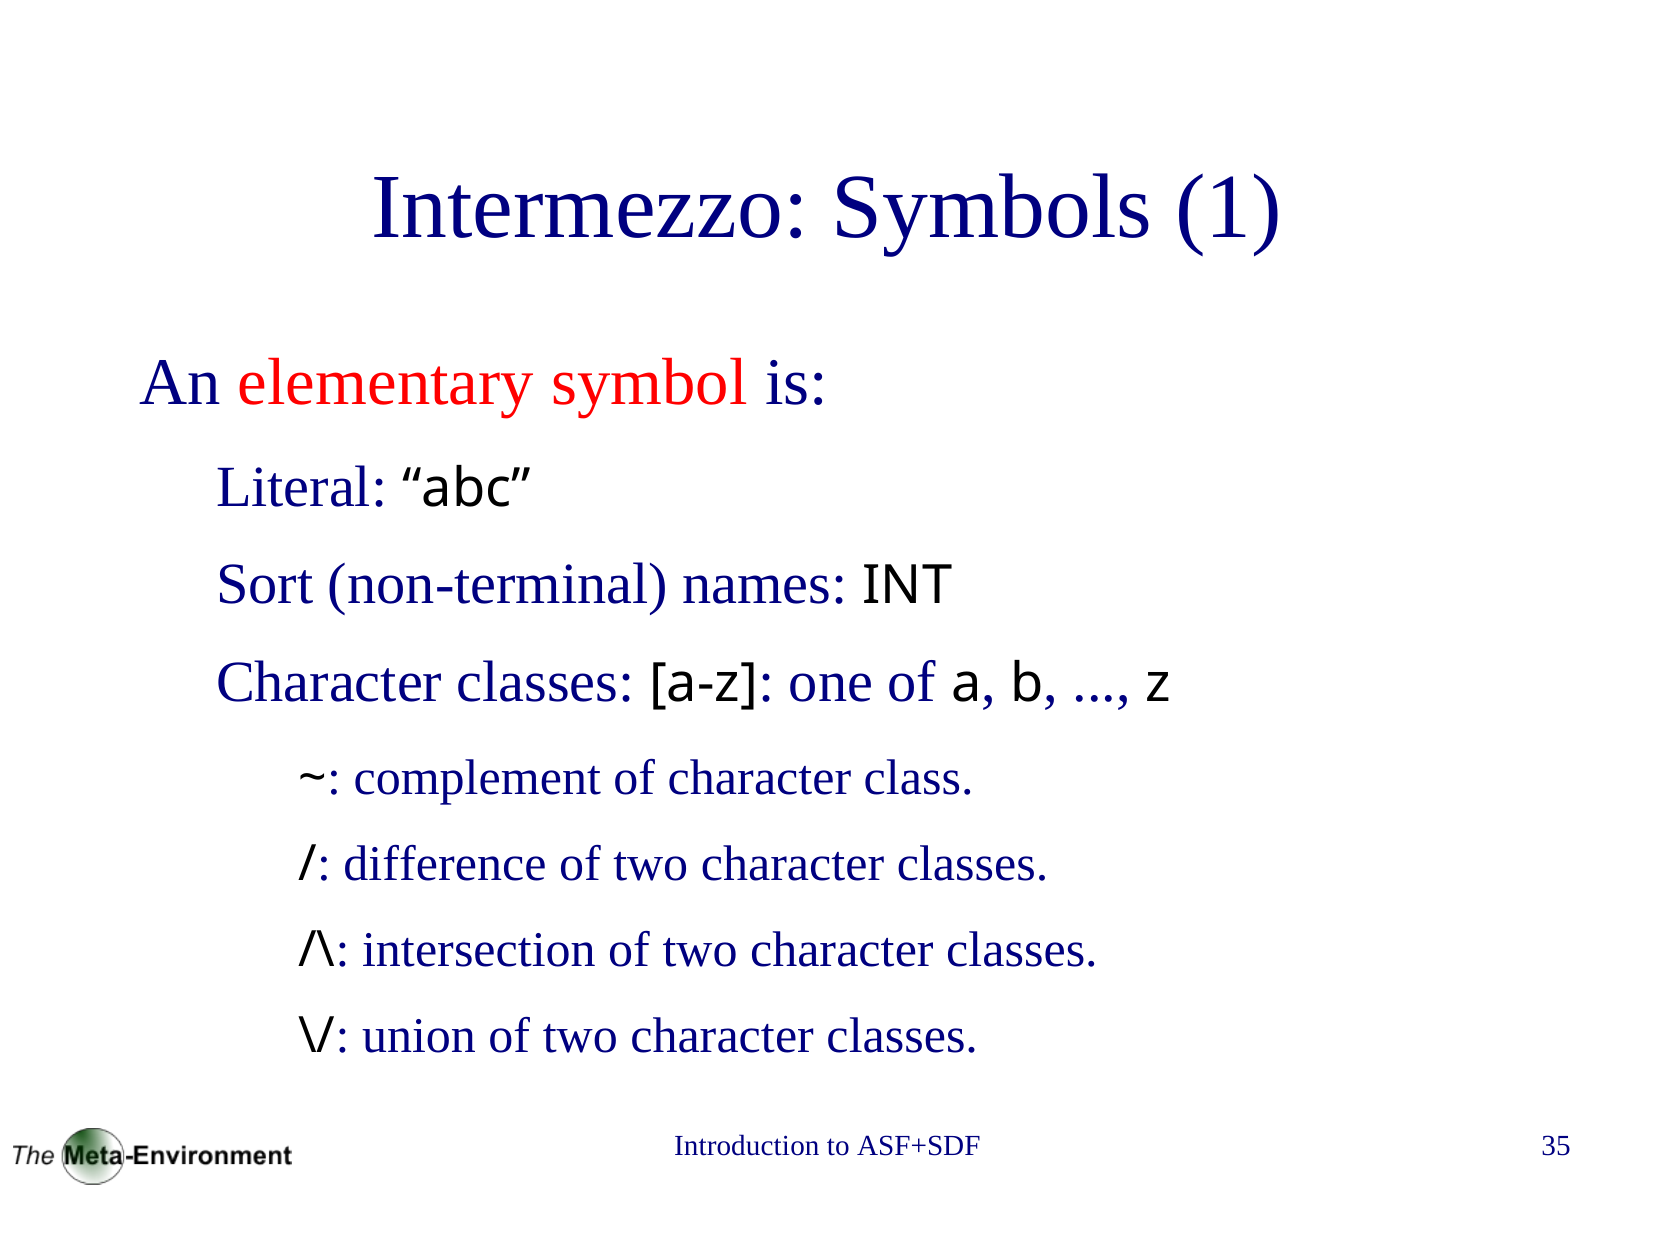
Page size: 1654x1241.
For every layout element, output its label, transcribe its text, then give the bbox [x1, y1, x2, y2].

title Intermezzo: Symbols (1) [121, 102, 1534, 311]
list An elementary symbol is: Literal: “abc” Sort (non-terminal) names: INT Character classes: [a-z]: one of a, b, ..., z ~: complement of character class. /: difference of two character classes. /\: intersection of two character classes. \/: union of two character classes. [121, 344, 1534, 1127]
picture [13, 1128, 292, 1185]
